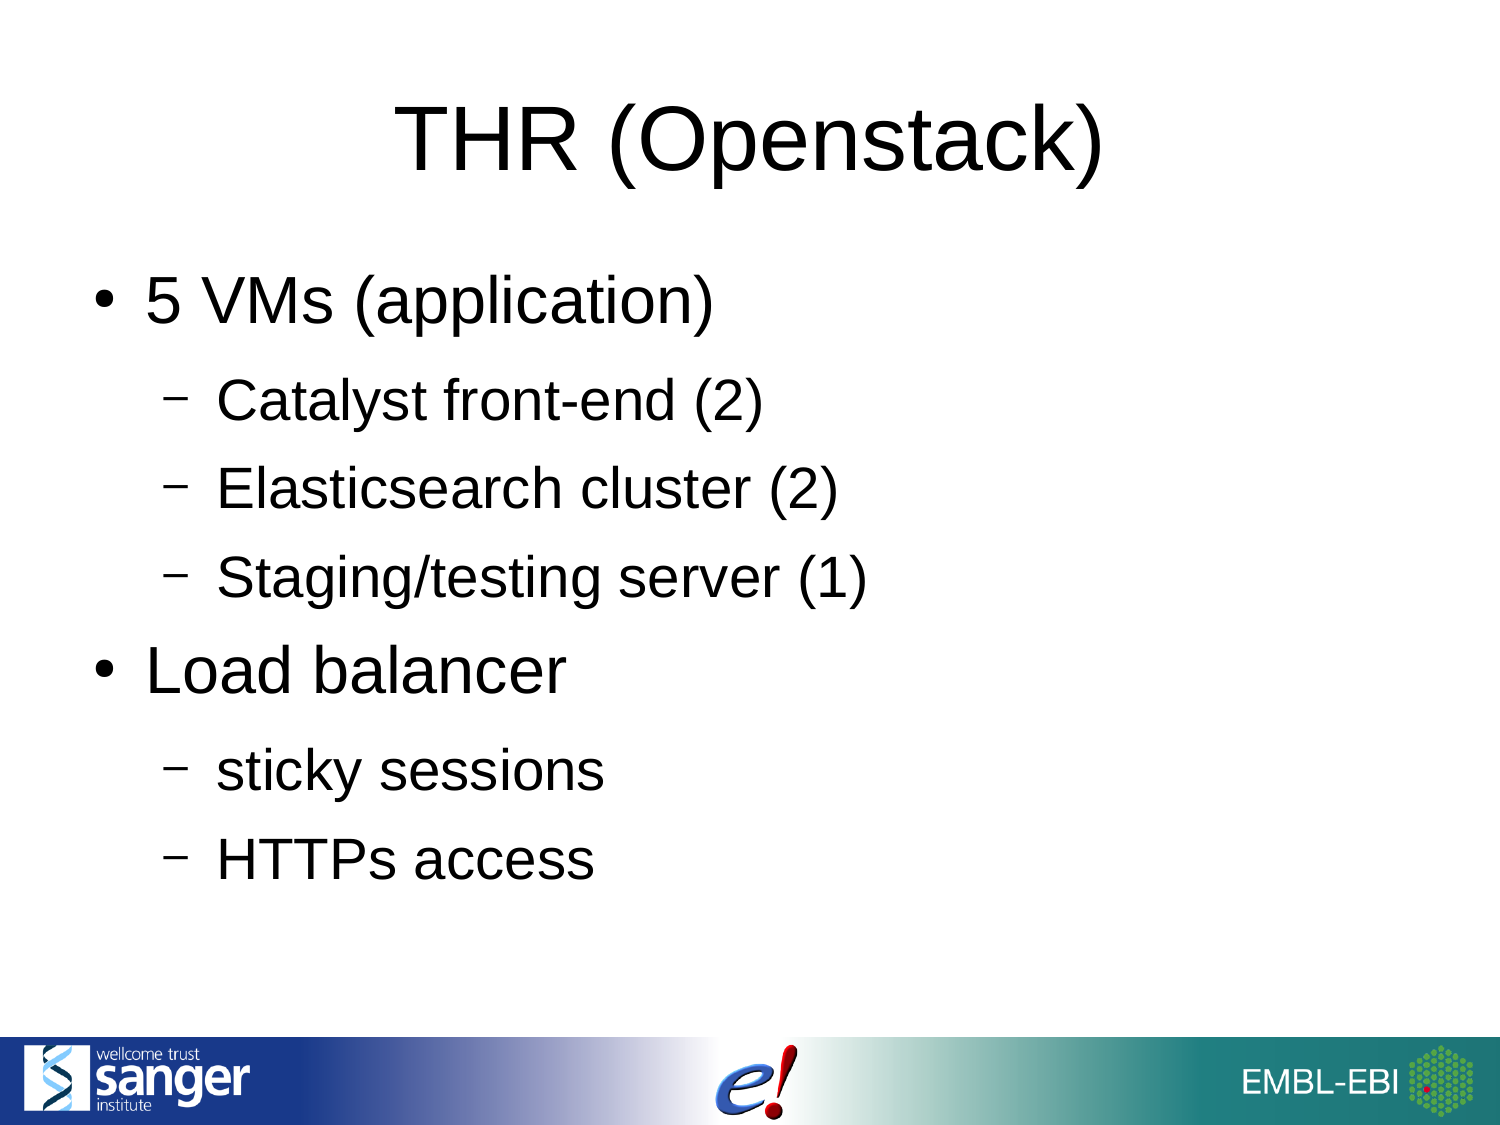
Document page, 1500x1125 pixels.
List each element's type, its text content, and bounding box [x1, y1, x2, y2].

list 5 VMs (application) Catalyst front-end (2) Elasticsearch cluster (2) Staging/testing server (1) Load balancer sticky sessions HTTPs access [75, 263, 1395, 916]
title THR (Openstack) [75, 44, 1425, 233]
picture [0, 1037, 1500, 1125]
